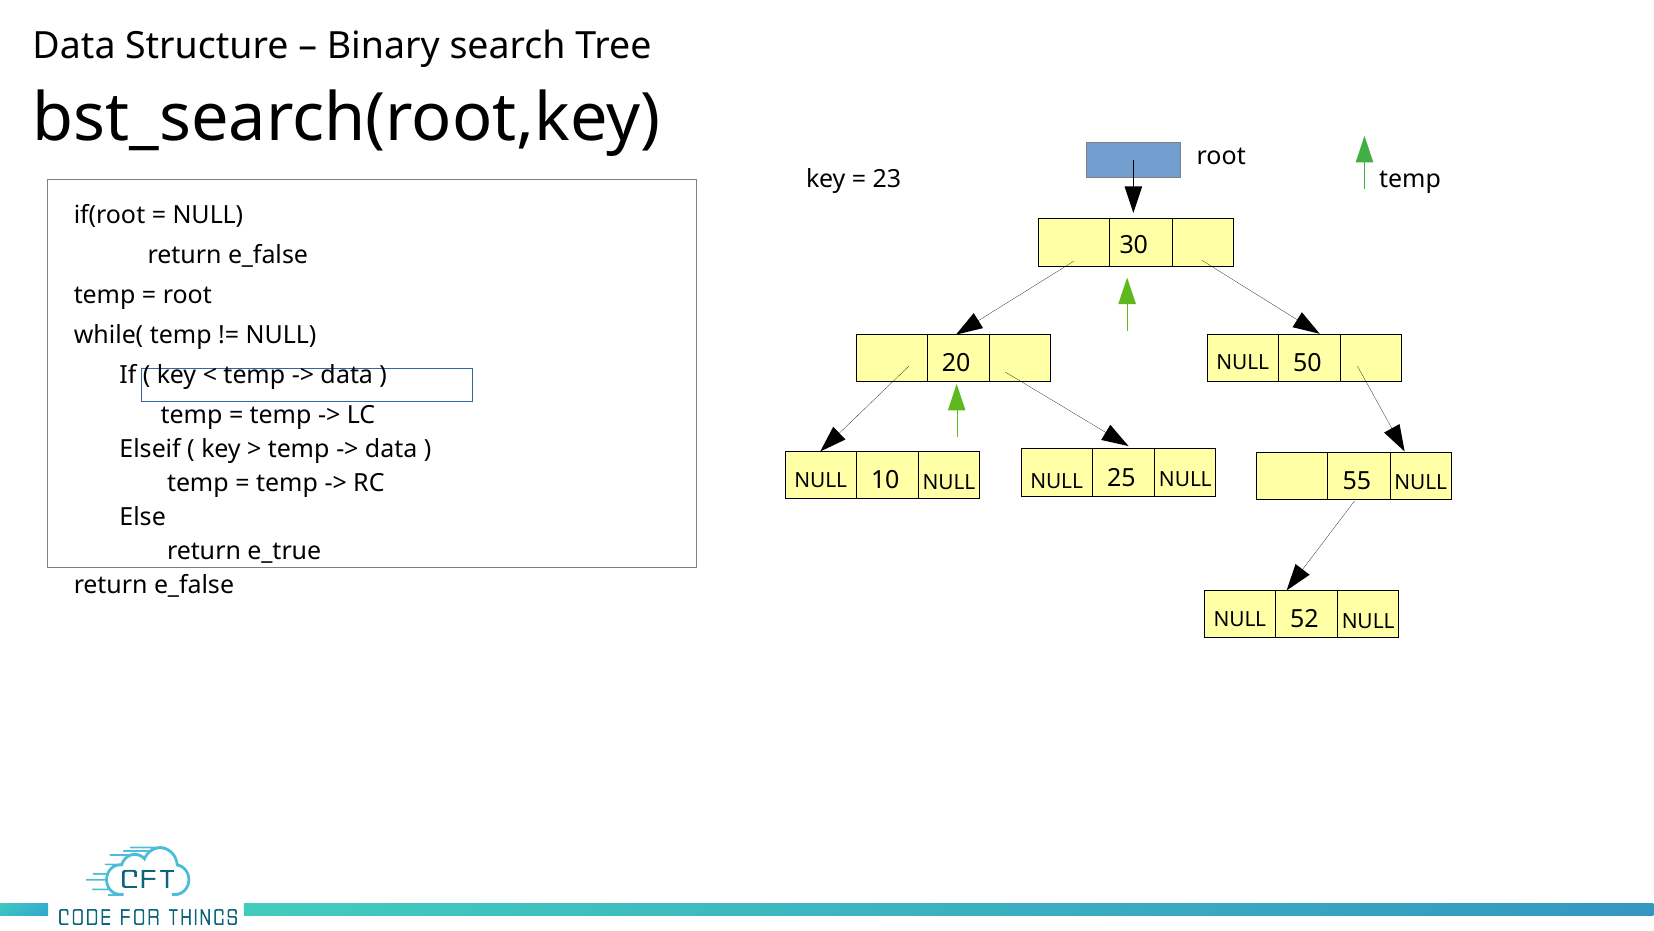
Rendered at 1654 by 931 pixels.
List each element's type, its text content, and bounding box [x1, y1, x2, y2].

text_box 30 [1104, 219, 1167, 264]
text_box [1256, 452, 1327, 500]
text_box [1110, 218, 1172, 267]
text_box 25 [1092, 451, 1155, 497]
text_box NULL [1198, 596, 1283, 636]
text_box [856, 334, 927, 382]
text_box [1155, 448, 1216, 456]
text_box if(root = NULL) return e_false temp = root while( temp != NULL) If ( key < temp -> data ) temp = temp -> LC Elseif ( key > temp -> data ) temp = temp -> RC Else return e_true return e_false [59, 189, 556, 556]
text_box temp [1364, 153, 1460, 198]
text_box key = 23 [791, 153, 945, 198]
text_box [1391, 452, 1452, 460]
picture [59, 846, 237, 925]
text_box NULL [1144, 456, 1228, 496]
text_box [1173, 218, 1234, 267]
text_box [1338, 590, 1399, 598]
title Data Structure – Binary search Tree bst_search(root,key) [32, 12, 1184, 166]
text_box [1086, 142, 1181, 178]
text_box NULL [1015, 458, 1100, 498]
text_box 10 [856, 454, 918, 499]
text_box [1204, 590, 1275, 596]
text_box NULL [779, 457, 863, 497]
text_box NULL [1327, 598, 1411, 638]
text_box [785, 451, 856, 457]
text_box [990, 334, 1051, 382]
text_box NULL [1379, 460, 1464, 500]
text_box NULL [908, 459, 992, 499]
text_box [919, 451, 980, 459]
text_box 20 [927, 337, 989, 382]
text_box [47, 179, 697, 568]
text_box [1038, 218, 1109, 267]
text_box 52 [1275, 593, 1338, 638]
text_box [1207, 334, 1278, 340]
text_box [1021, 448, 1092, 458]
text_box root [1181, 130, 1262, 175]
text_box 50 [1278, 337, 1341, 382]
text_box NULL [1201, 340, 1286, 380]
text_box 55 [1327, 455, 1390, 500]
text_box [1341, 334, 1402, 382]
